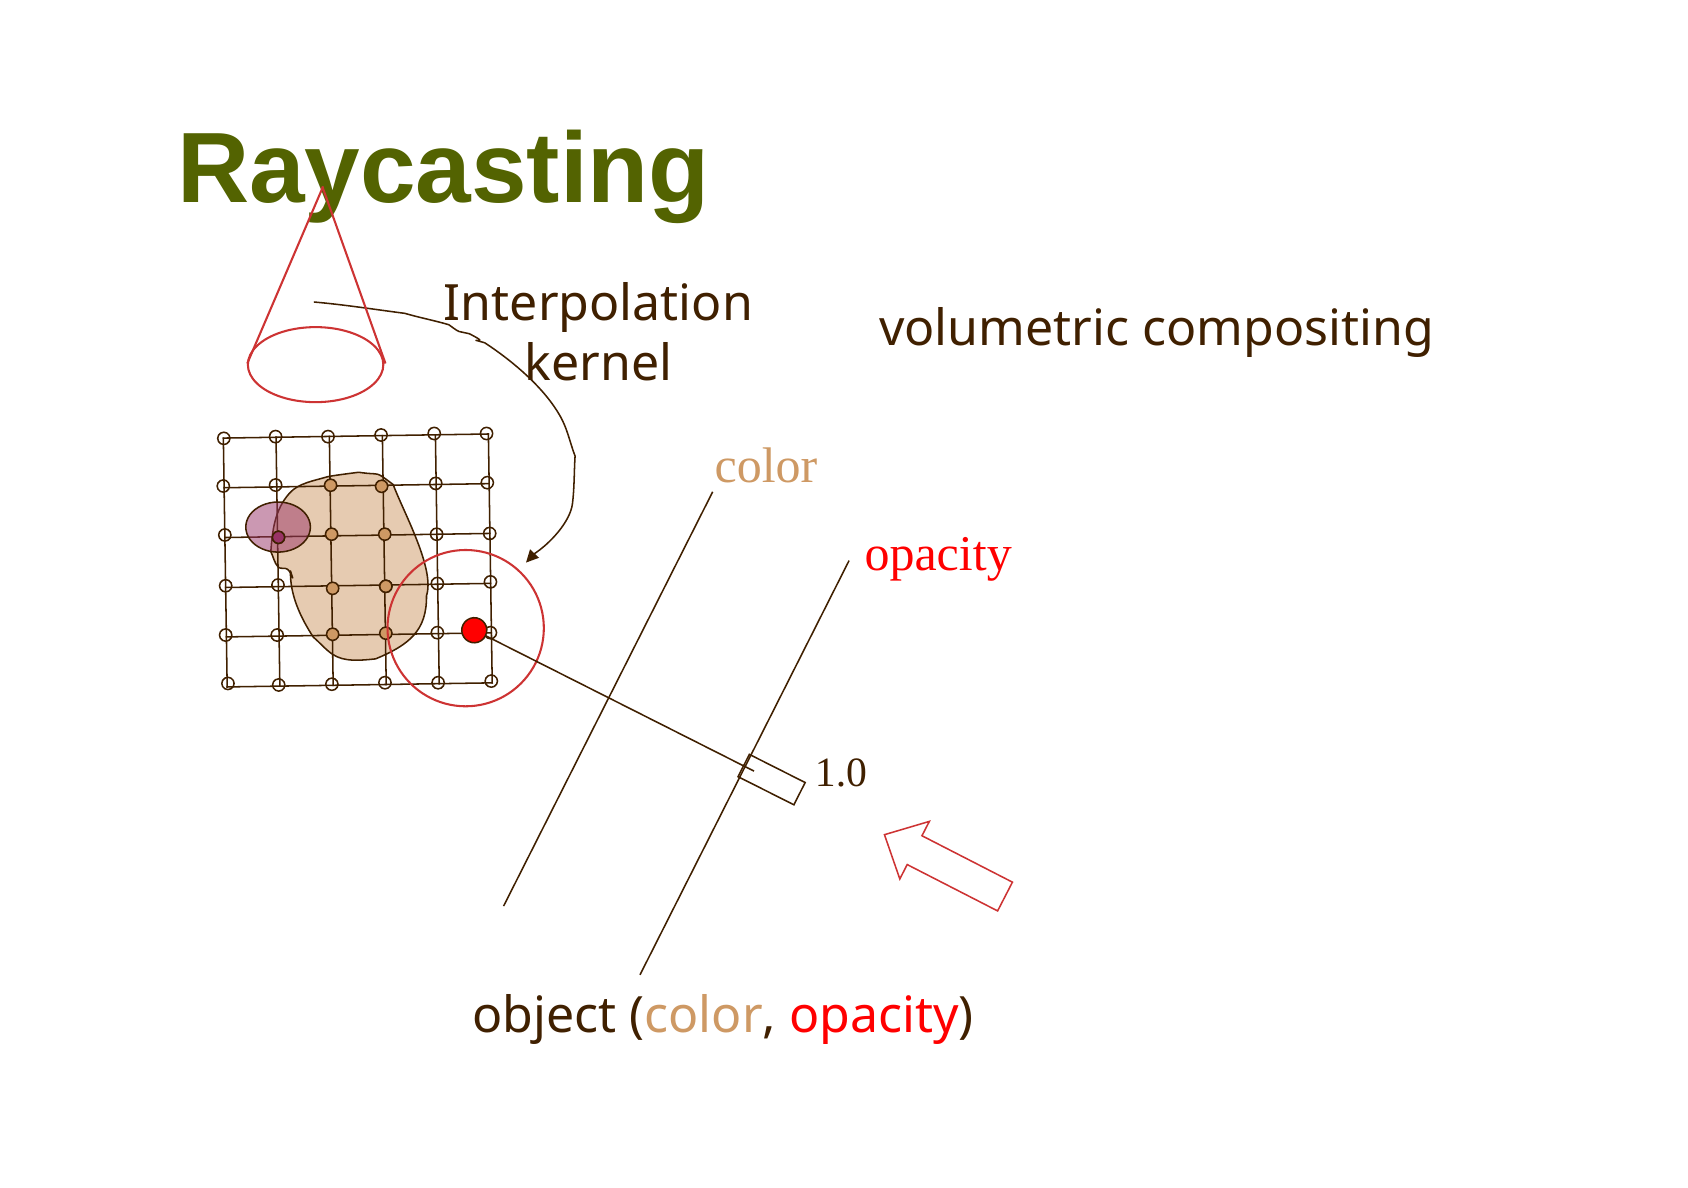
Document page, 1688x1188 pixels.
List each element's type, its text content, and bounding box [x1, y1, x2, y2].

text_box Interpolation kernel [429, 262, 769, 398]
title Raycasting [292, 192, 348, 263]
text_box color [699, 424, 1288, 501]
text_box volumetric compositing [864, 287, 1450, 363]
title Raycasting [162, 74, 1438, 263]
text_box 1.0 [799, 737, 988, 803]
text_box object (color, opacity) [457, 974, 989, 1051]
text_box [245, 472, 424, 661]
text_box opacity [849, 512, 1438, 588]
text_box [461, 617, 487, 643]
text_box [404, 564, 428, 583]
text_box [389, 586, 428, 651]
